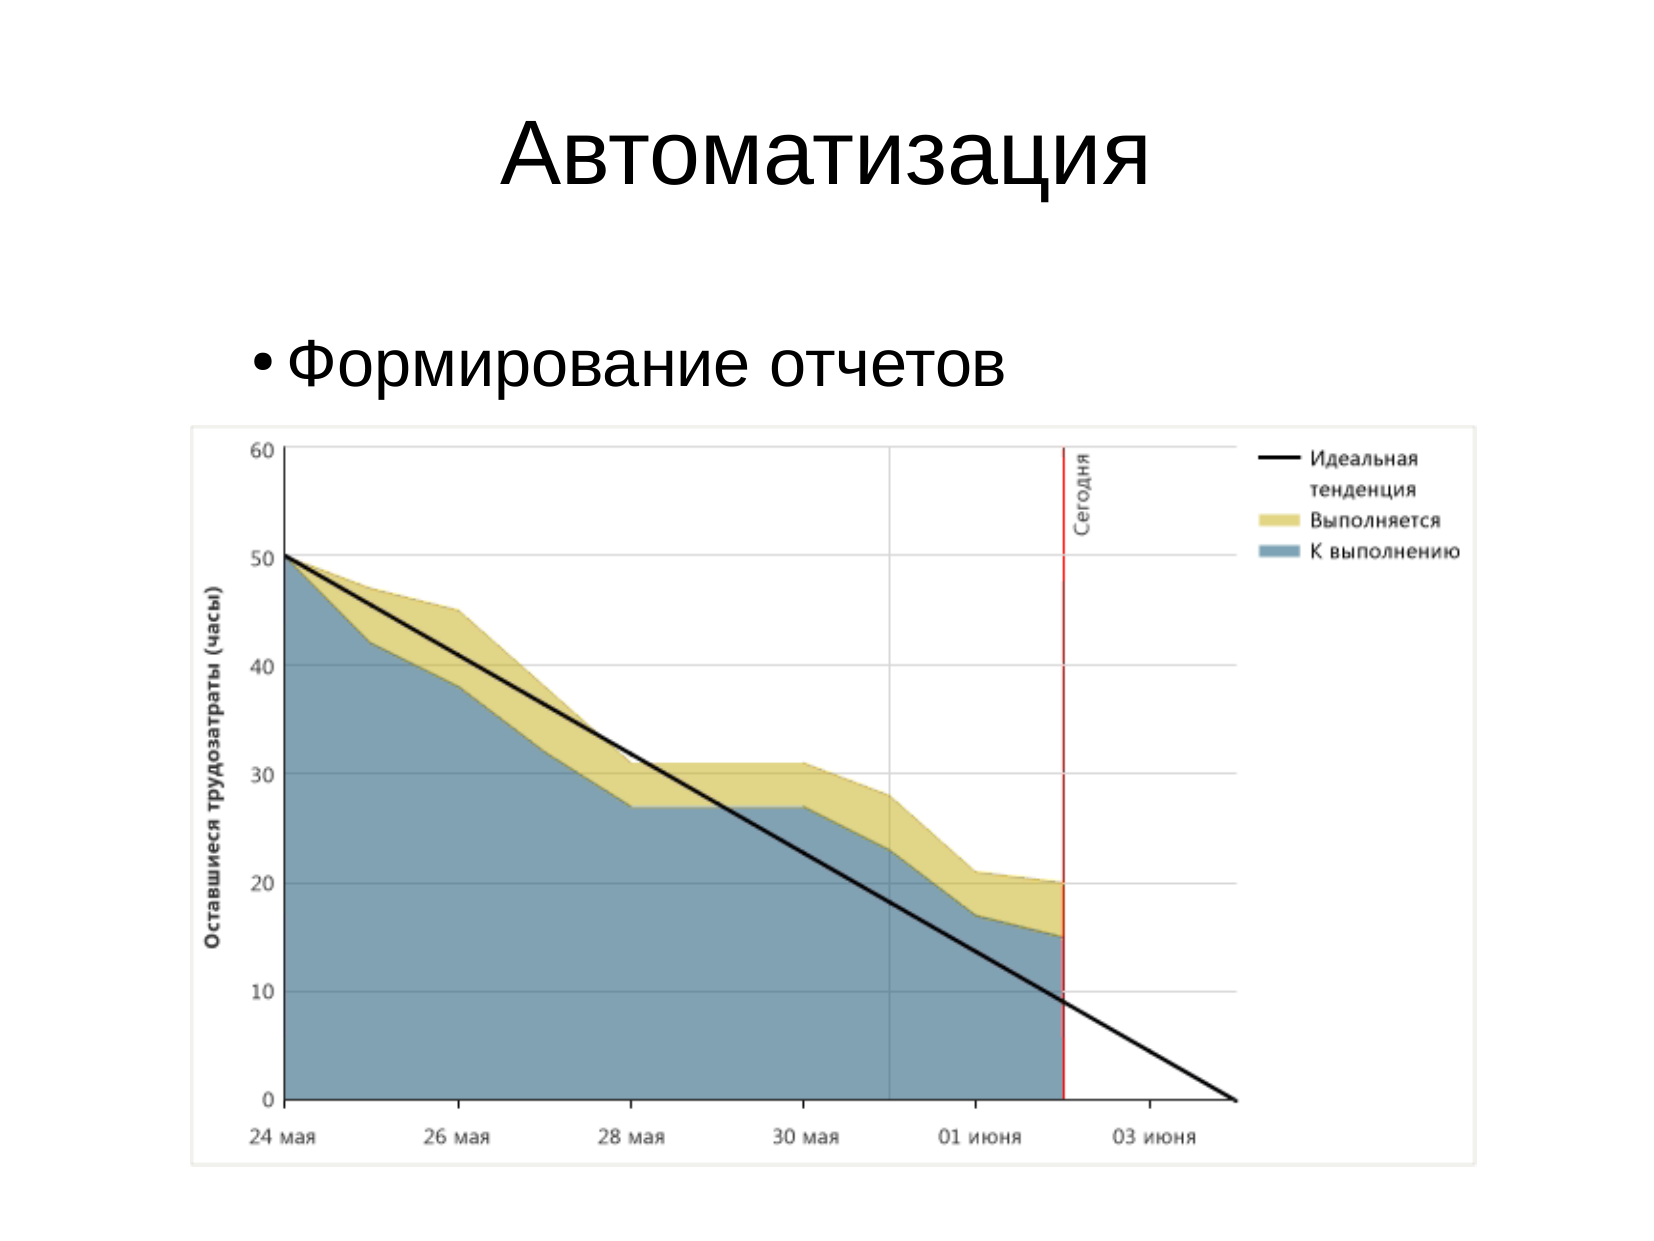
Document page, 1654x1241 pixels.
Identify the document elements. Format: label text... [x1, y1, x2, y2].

picture [190, 425, 1477, 1167]
text_box Формирование отчетов [236, 318, 1025, 409]
title Автоматизация [82, 49, 1571, 257]
